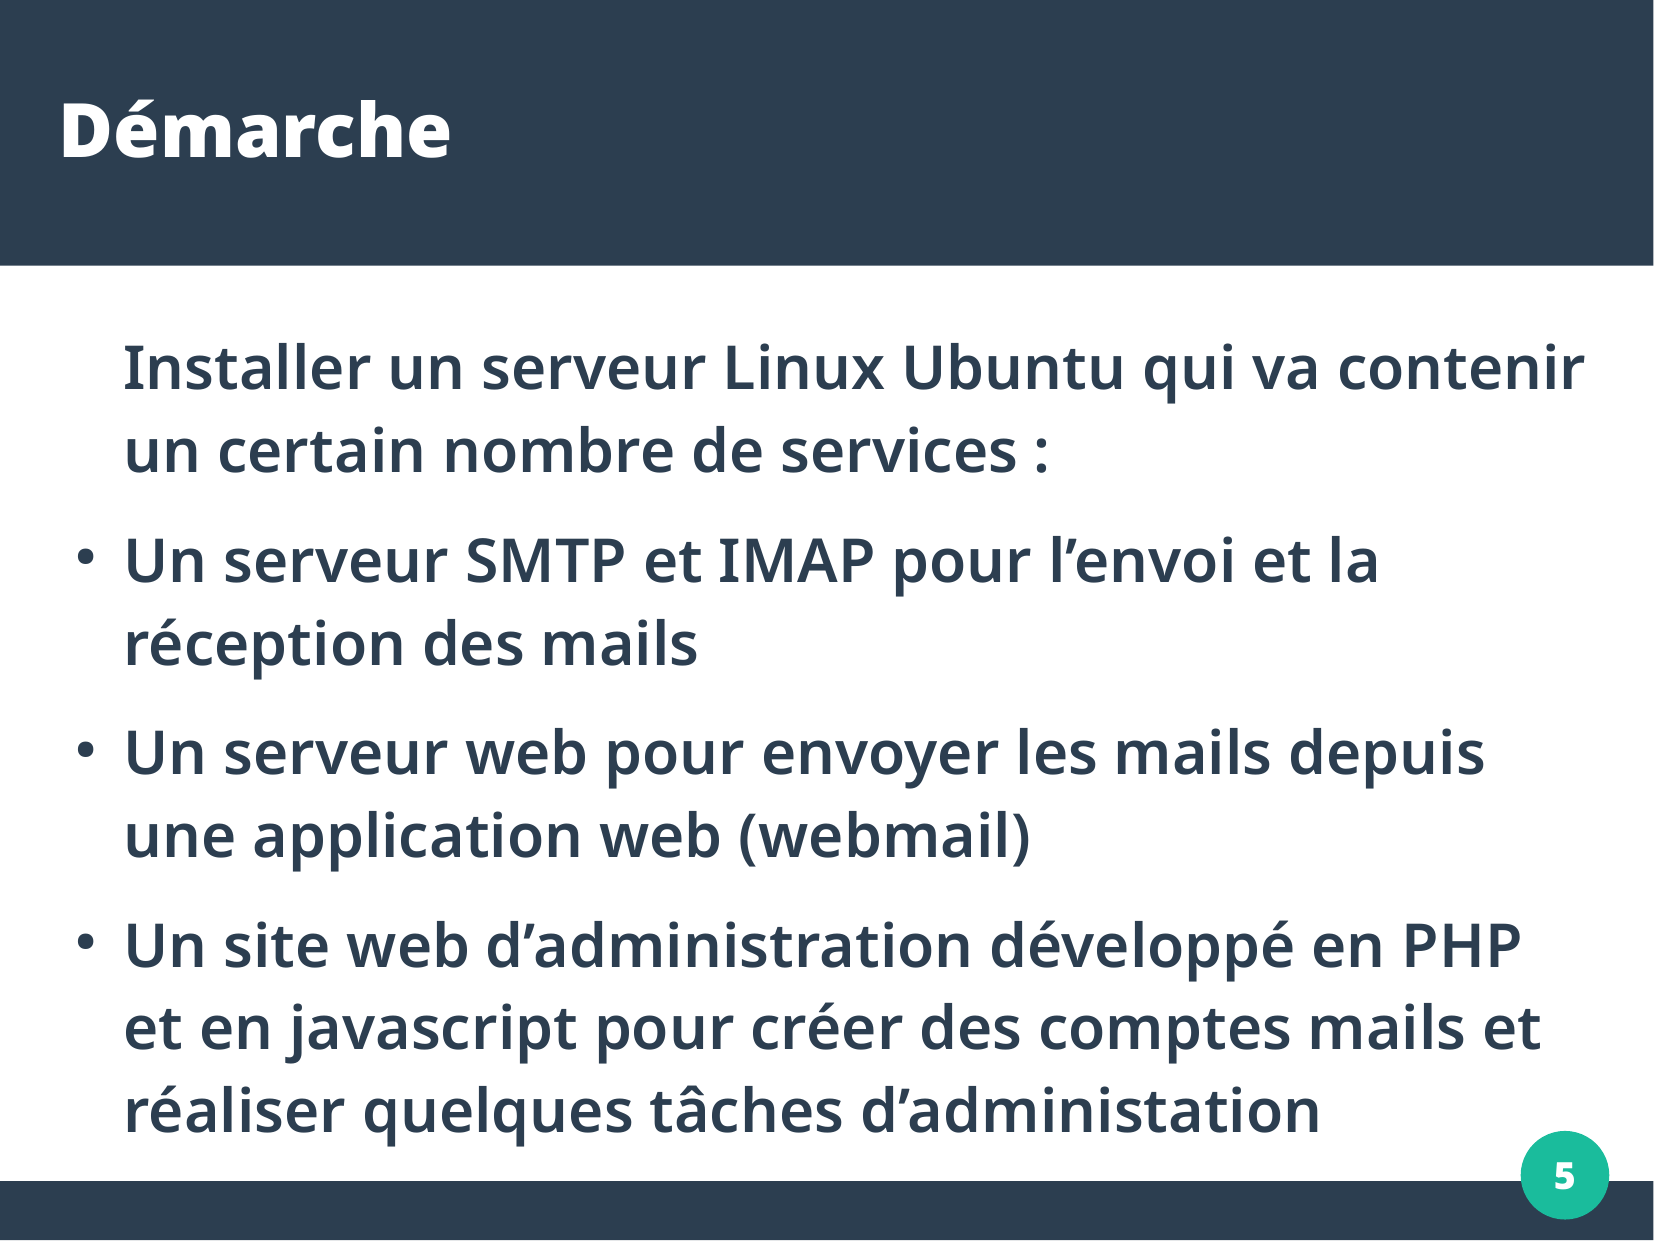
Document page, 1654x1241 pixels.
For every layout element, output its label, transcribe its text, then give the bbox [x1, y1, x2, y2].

list Installer un serveur Linux Ubuntu qui va contenir un certain nombre de services : Un serveur SMTP et IMAP pour l’envoi et la réception des mails Un serveur web pour envoyer les mails depuis une application web (webmail) Un site web d’administration développé en PHP et en javascript pour créer des comptes mails et réaliser quelques tâches d’administation [59, 324, 1595, 1152]
title Démarche [59, 49, 1595, 207]
